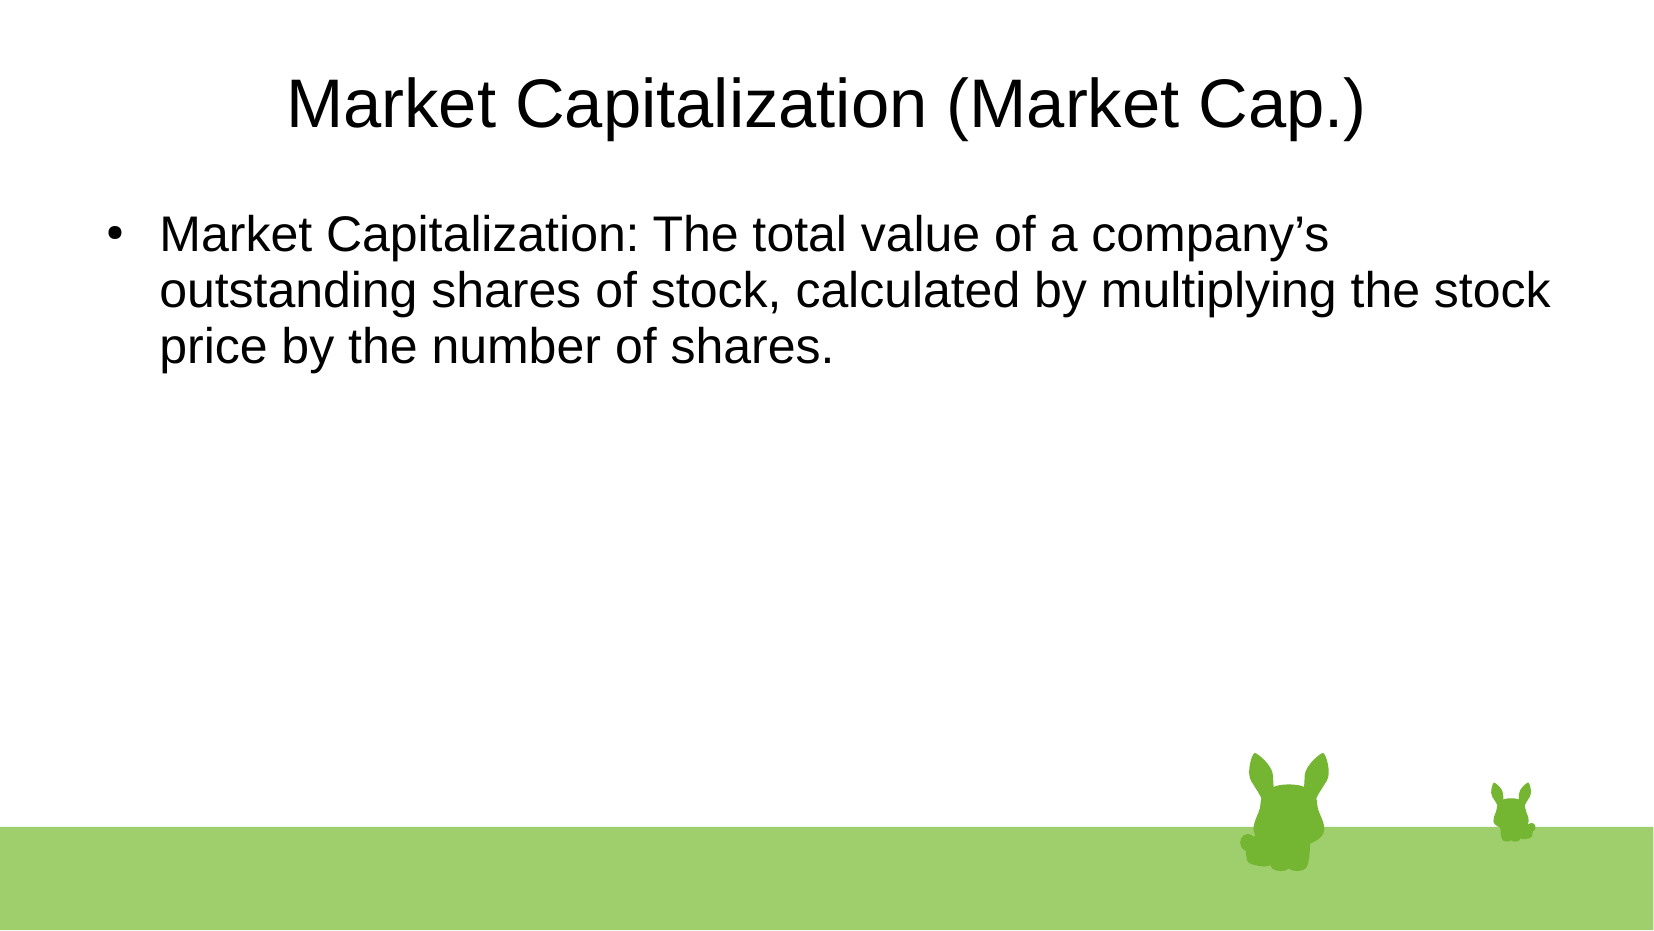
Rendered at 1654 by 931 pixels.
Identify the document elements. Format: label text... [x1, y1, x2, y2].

title Market Capitalization (Market Cap.) [88, 29, 1565, 178]
list Market Capitalization: The total value of a company’s outstanding shares of stock, calculated by multiplying the stock price by the number of shares. [88, 206, 1565, 739]
